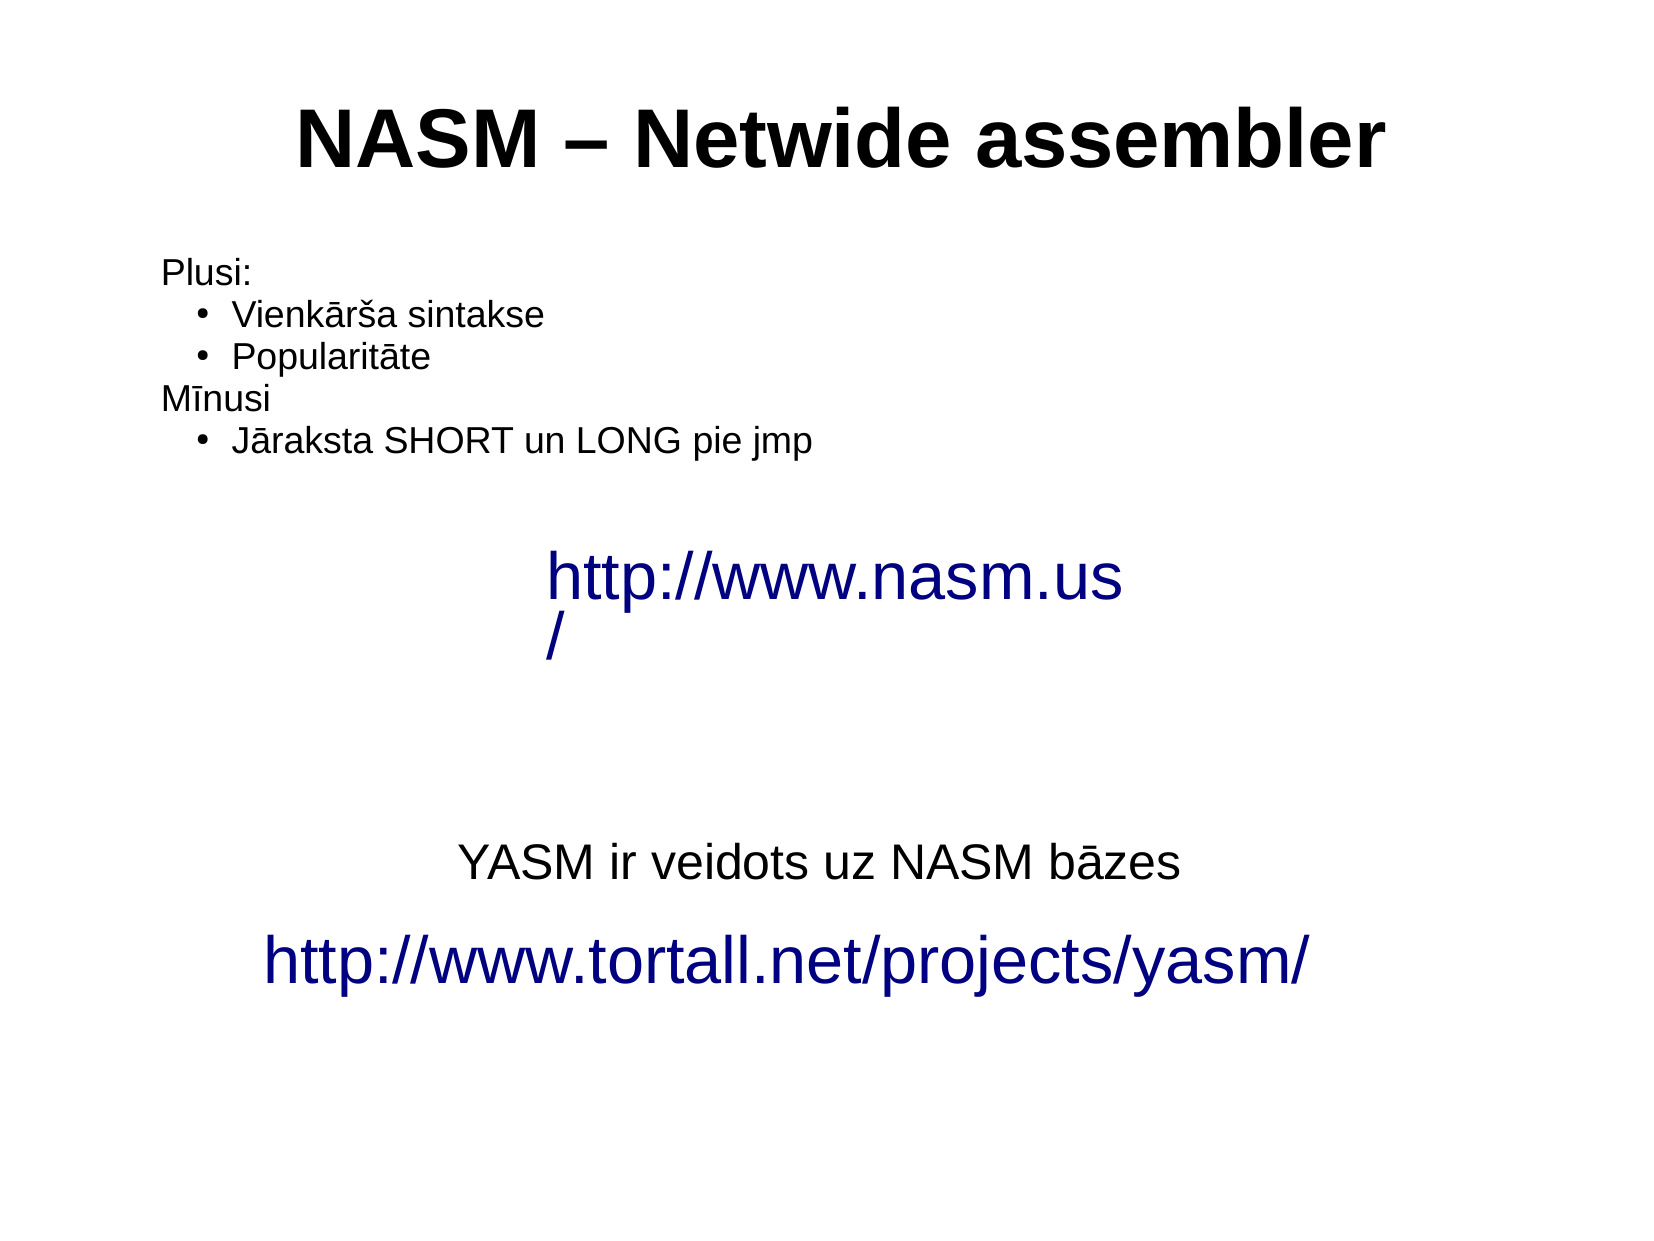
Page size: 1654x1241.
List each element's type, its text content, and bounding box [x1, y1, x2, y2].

text_box NASM – Netwide assembler [59, 85, 1625, 194]
text_box YASM ir veidots uz NASM bāzes [442, 826, 1211, 898]
text_box http://www.nasm.us/ [531, 531, 1152, 622]
text_box Plusi: Vienkārša sintakse Popularitāte Mīnusi Jāraksta SHORT un LONG pie jmp [146, 244, 1413, 470]
text_box http://www.tortall.net/projects/yasm/ [248, 915, 1371, 1005]
